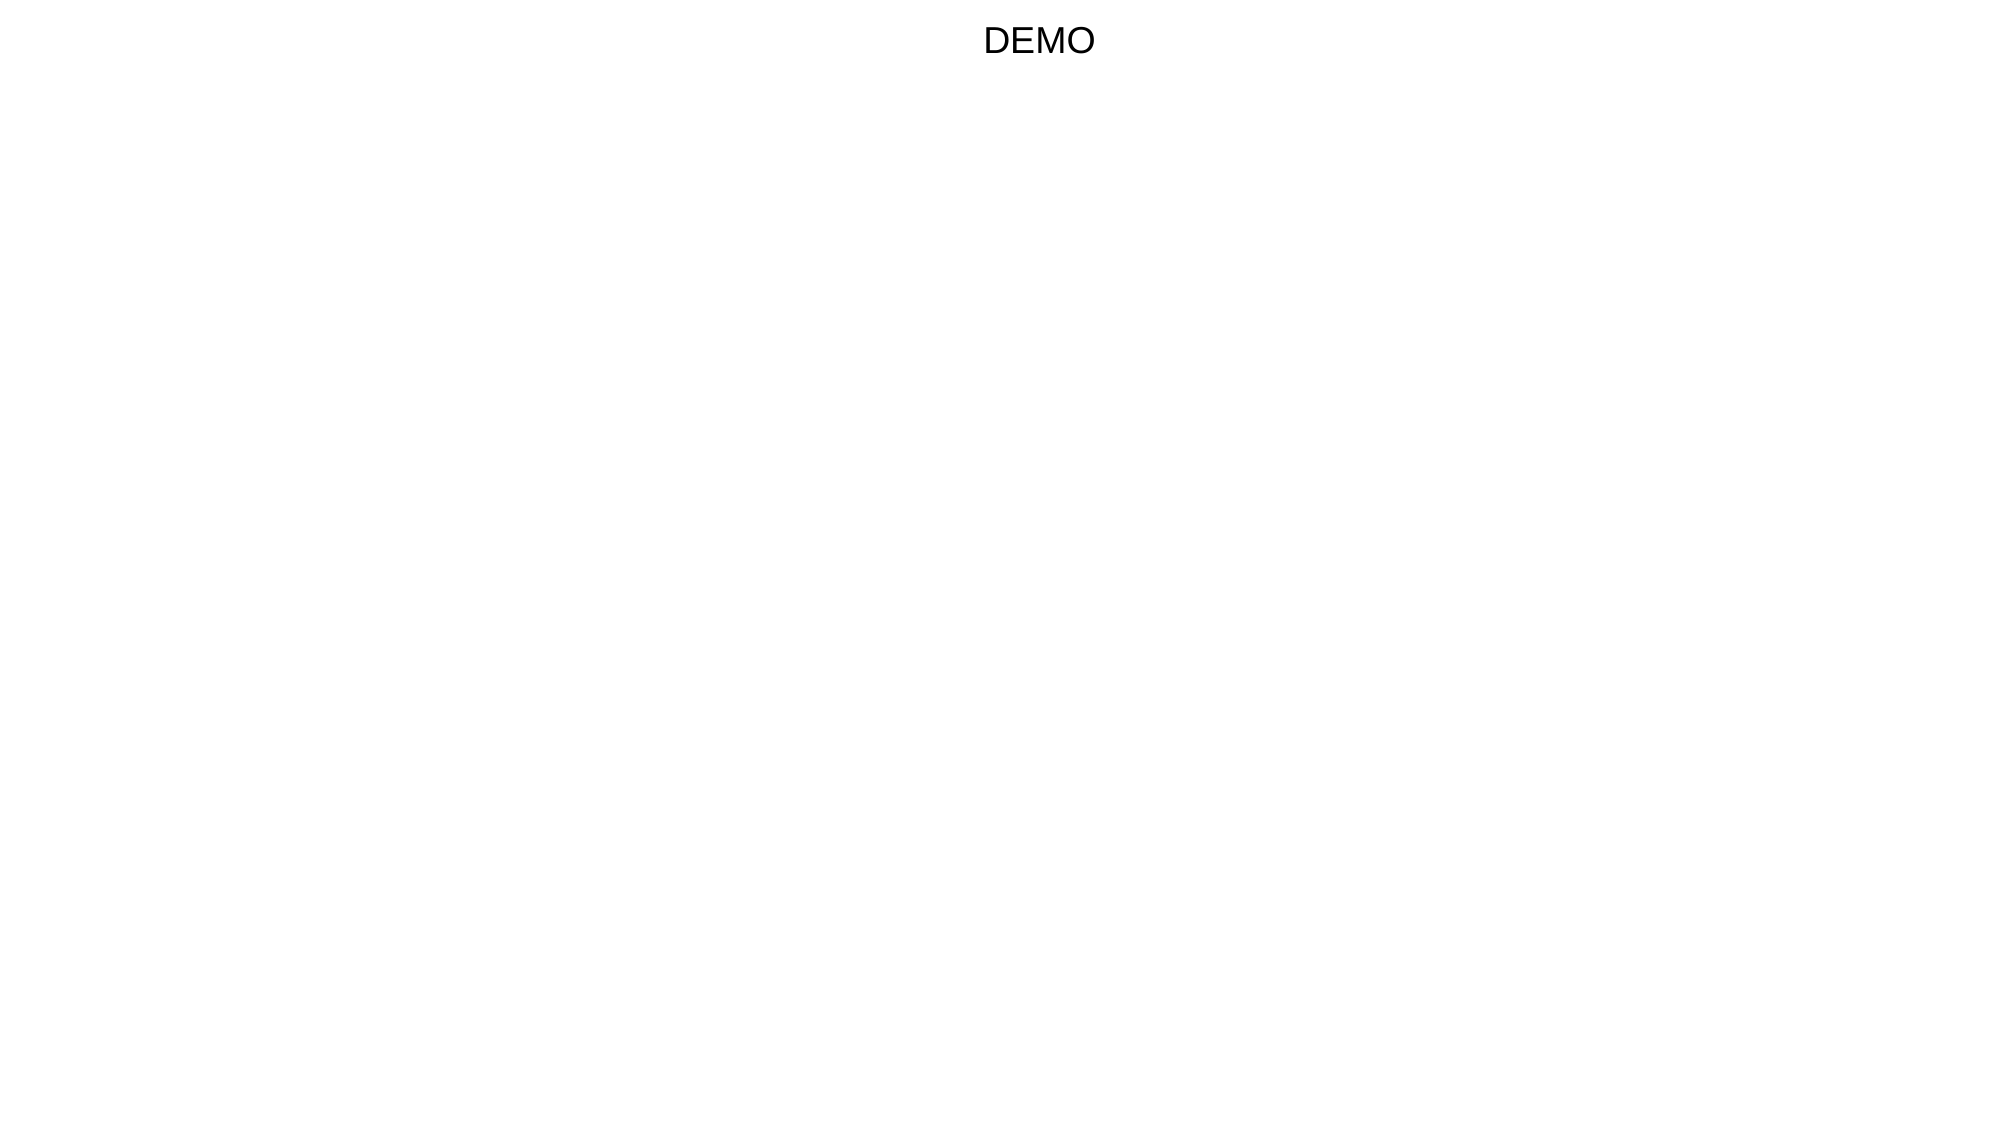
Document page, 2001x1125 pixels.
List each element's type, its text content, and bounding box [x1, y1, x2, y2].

text_box DEMO [968, 11, 1111, 69]
